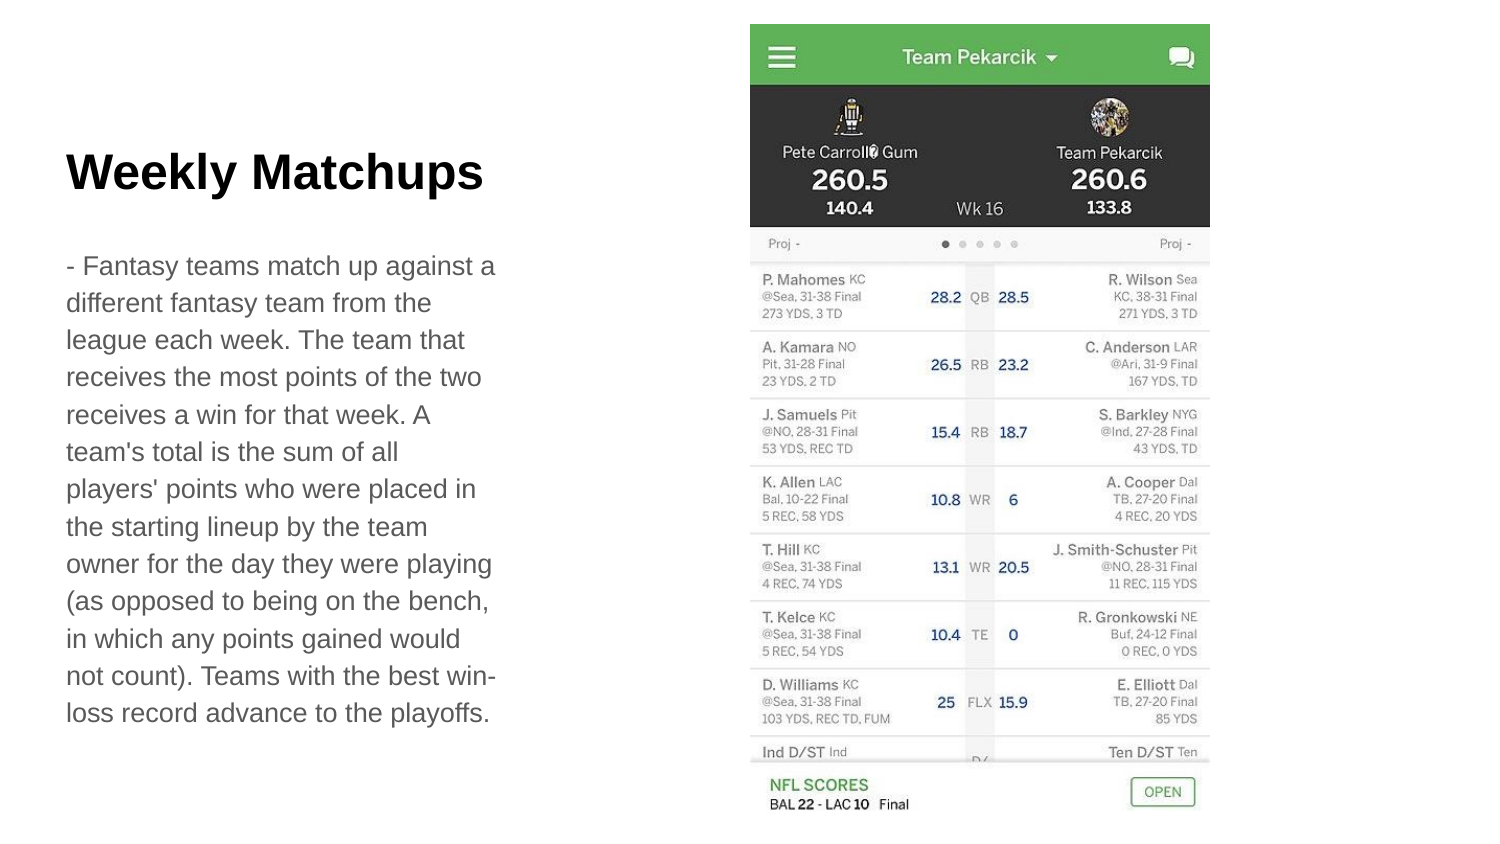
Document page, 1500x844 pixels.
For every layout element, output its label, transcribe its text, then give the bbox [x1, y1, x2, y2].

title Weekly Matchups [51, 91, 581, 216]
list - Fantasy teams match up against a different fantasy team from the league each week. The team that receives the most points of the two receives a win for that week. A team's total is the sum of all players' points who were placed in the starting lineup by the team owner for the day they were playing (as opposed to being on the bench, in which any points gained would not count). Teams with the best win-loss record advance to the playoffs. [51, 227, 512, 750]
picture [750, 24, 1210, 819]
